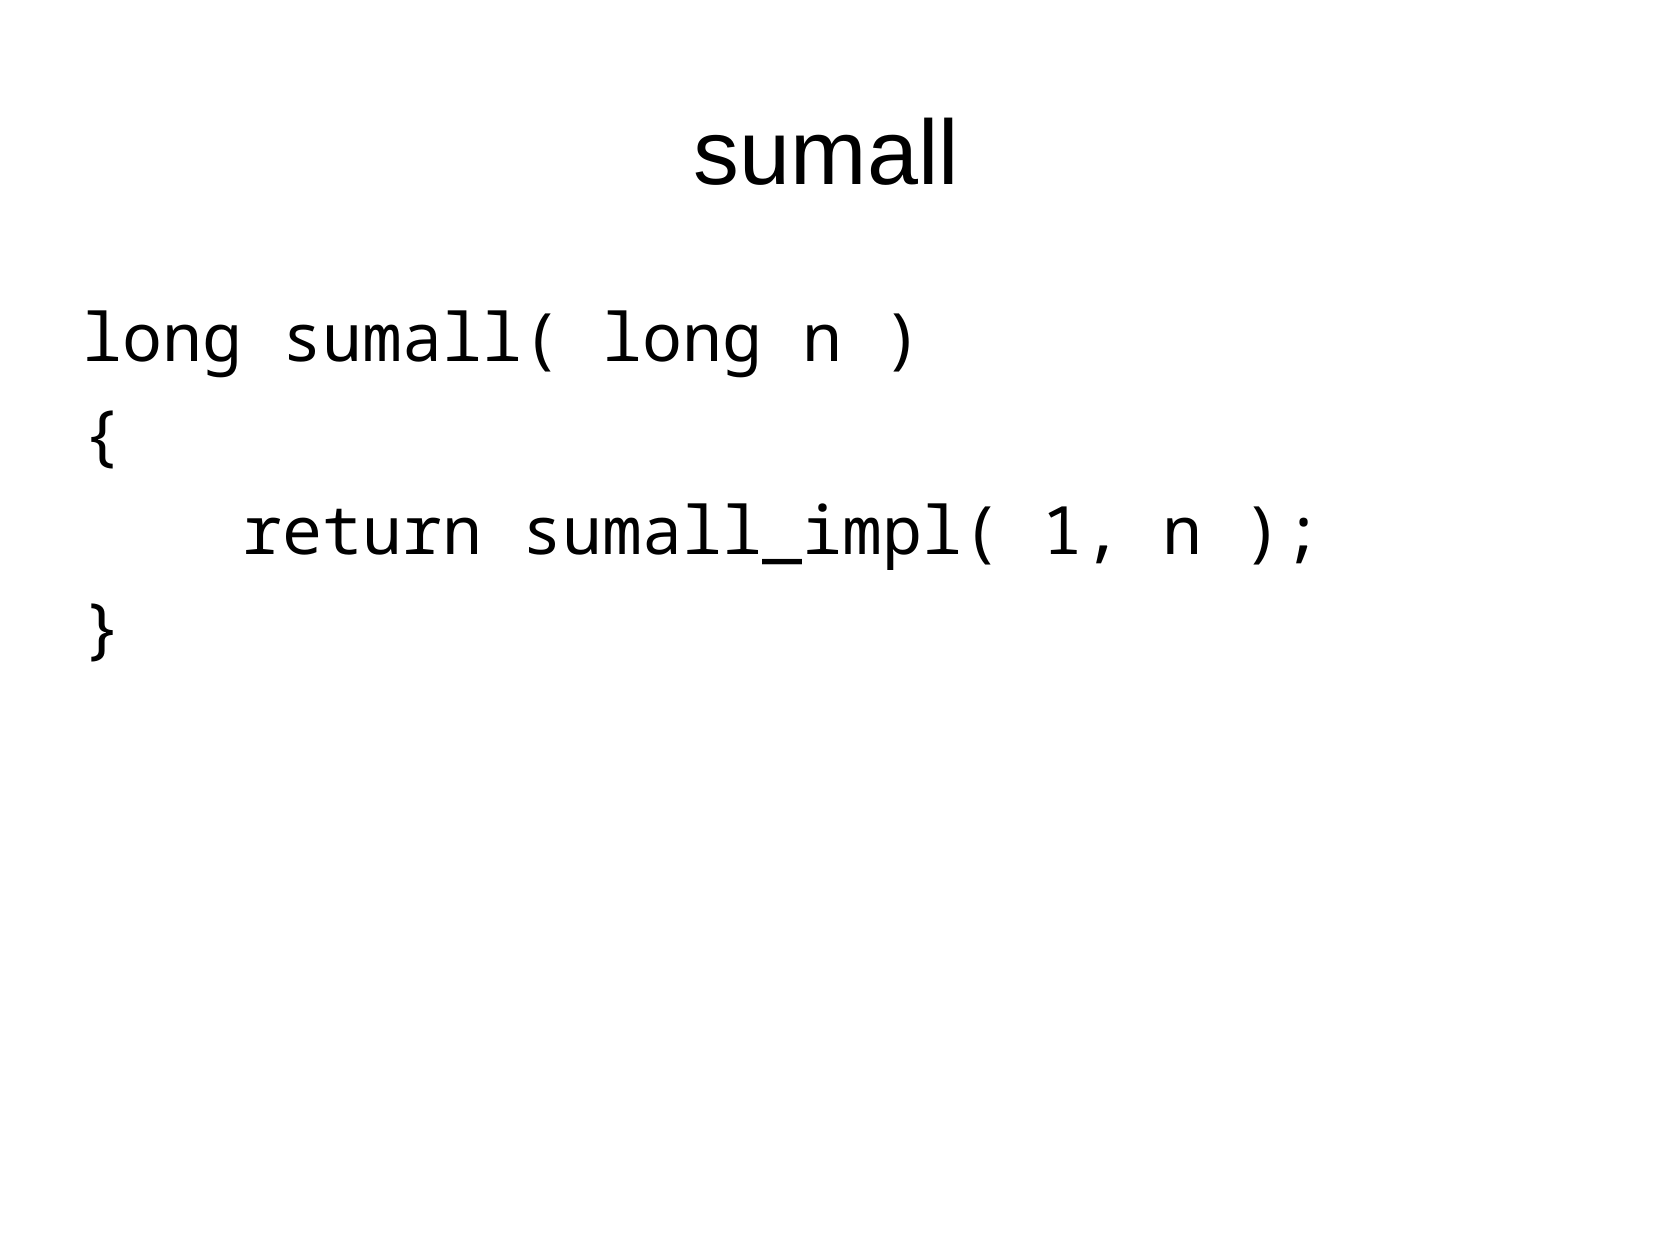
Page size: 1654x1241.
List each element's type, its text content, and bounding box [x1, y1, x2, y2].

title sumall [82, 49, 1571, 257]
list long sumall( long n ) { return sumall_impl( 1, n ); } [82, 290, 1571, 1109]
